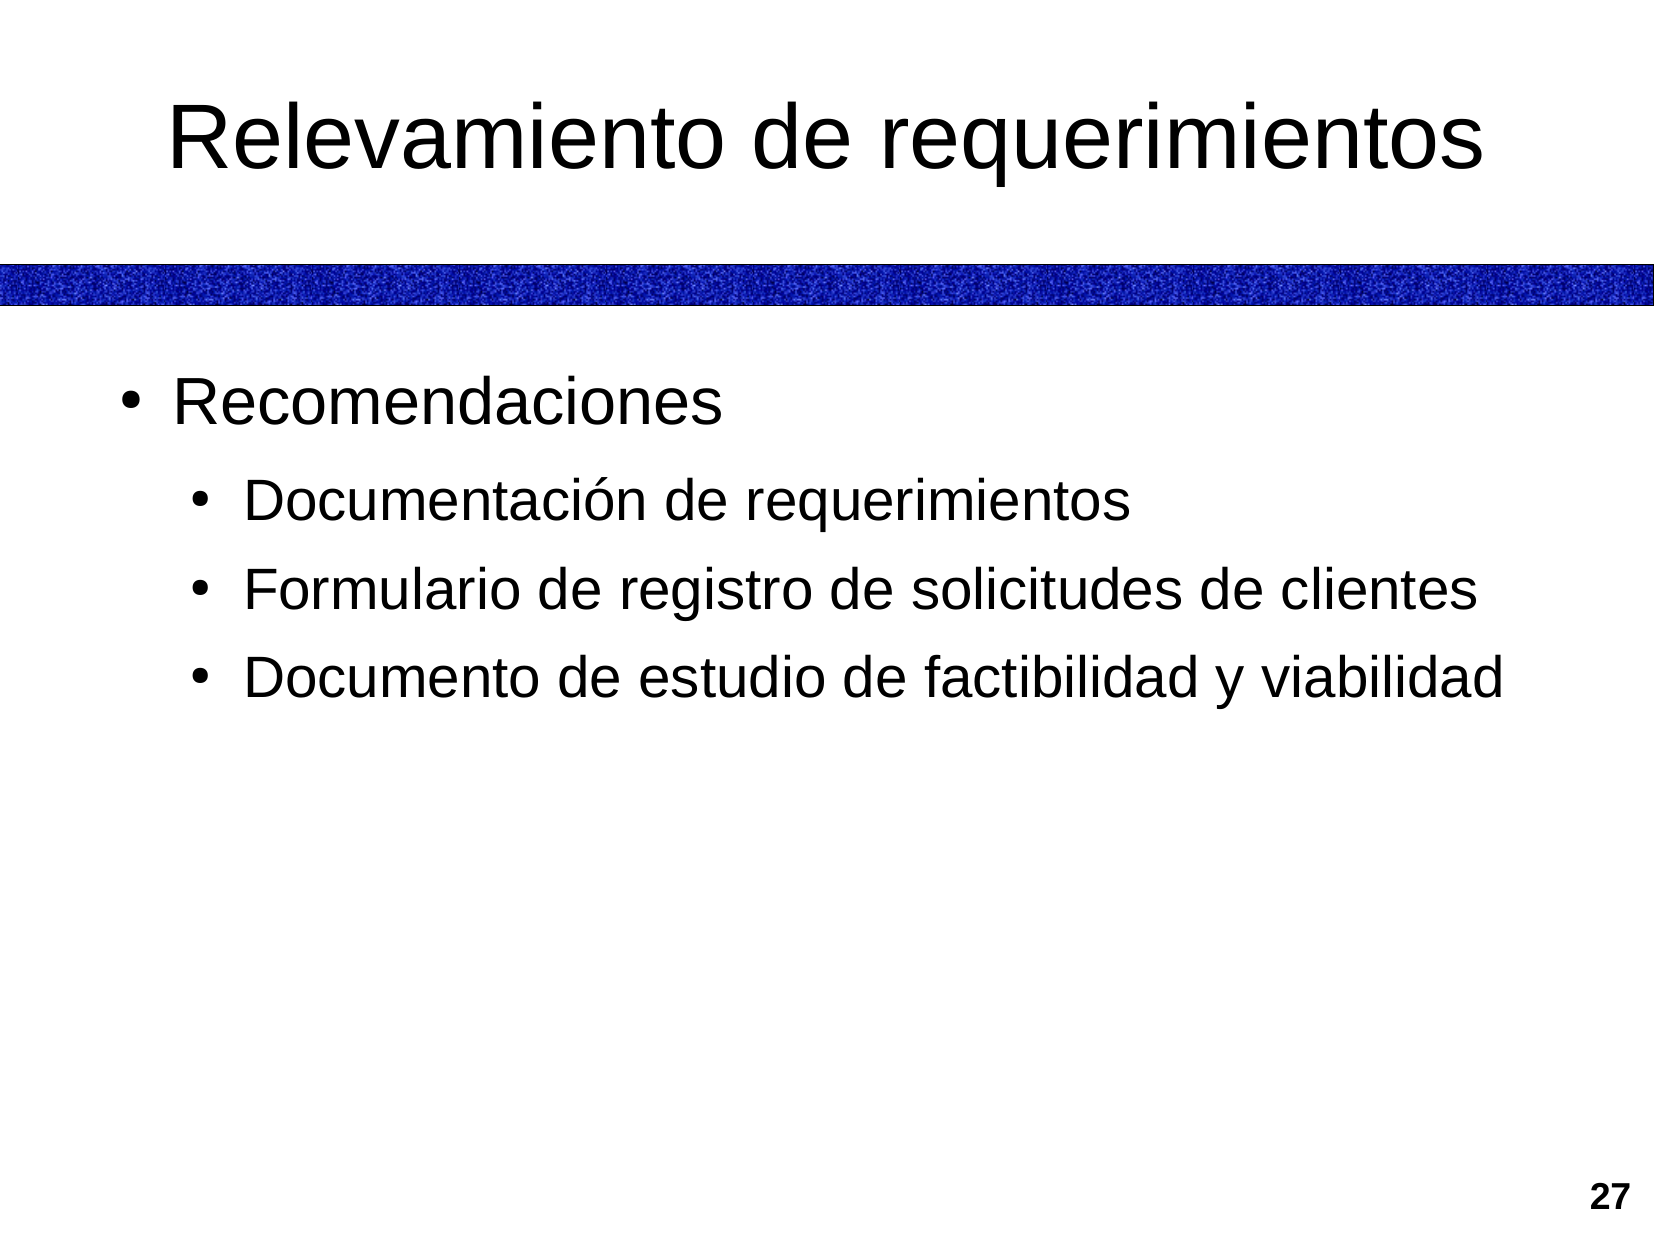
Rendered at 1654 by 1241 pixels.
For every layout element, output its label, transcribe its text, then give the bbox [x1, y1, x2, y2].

text_box <número> [1575, 1168, 1654, 1240]
list Recomendaciones Documentación de requerimientos Formulario de registro de solicitudes de clientes Documento de estudio de factibilidad y viabilidad [101, 363, 1549, 1168]
title Relevamiento de requerimientos [58, 21, 1595, 253]
picture [0, 265, 1653, 305]
